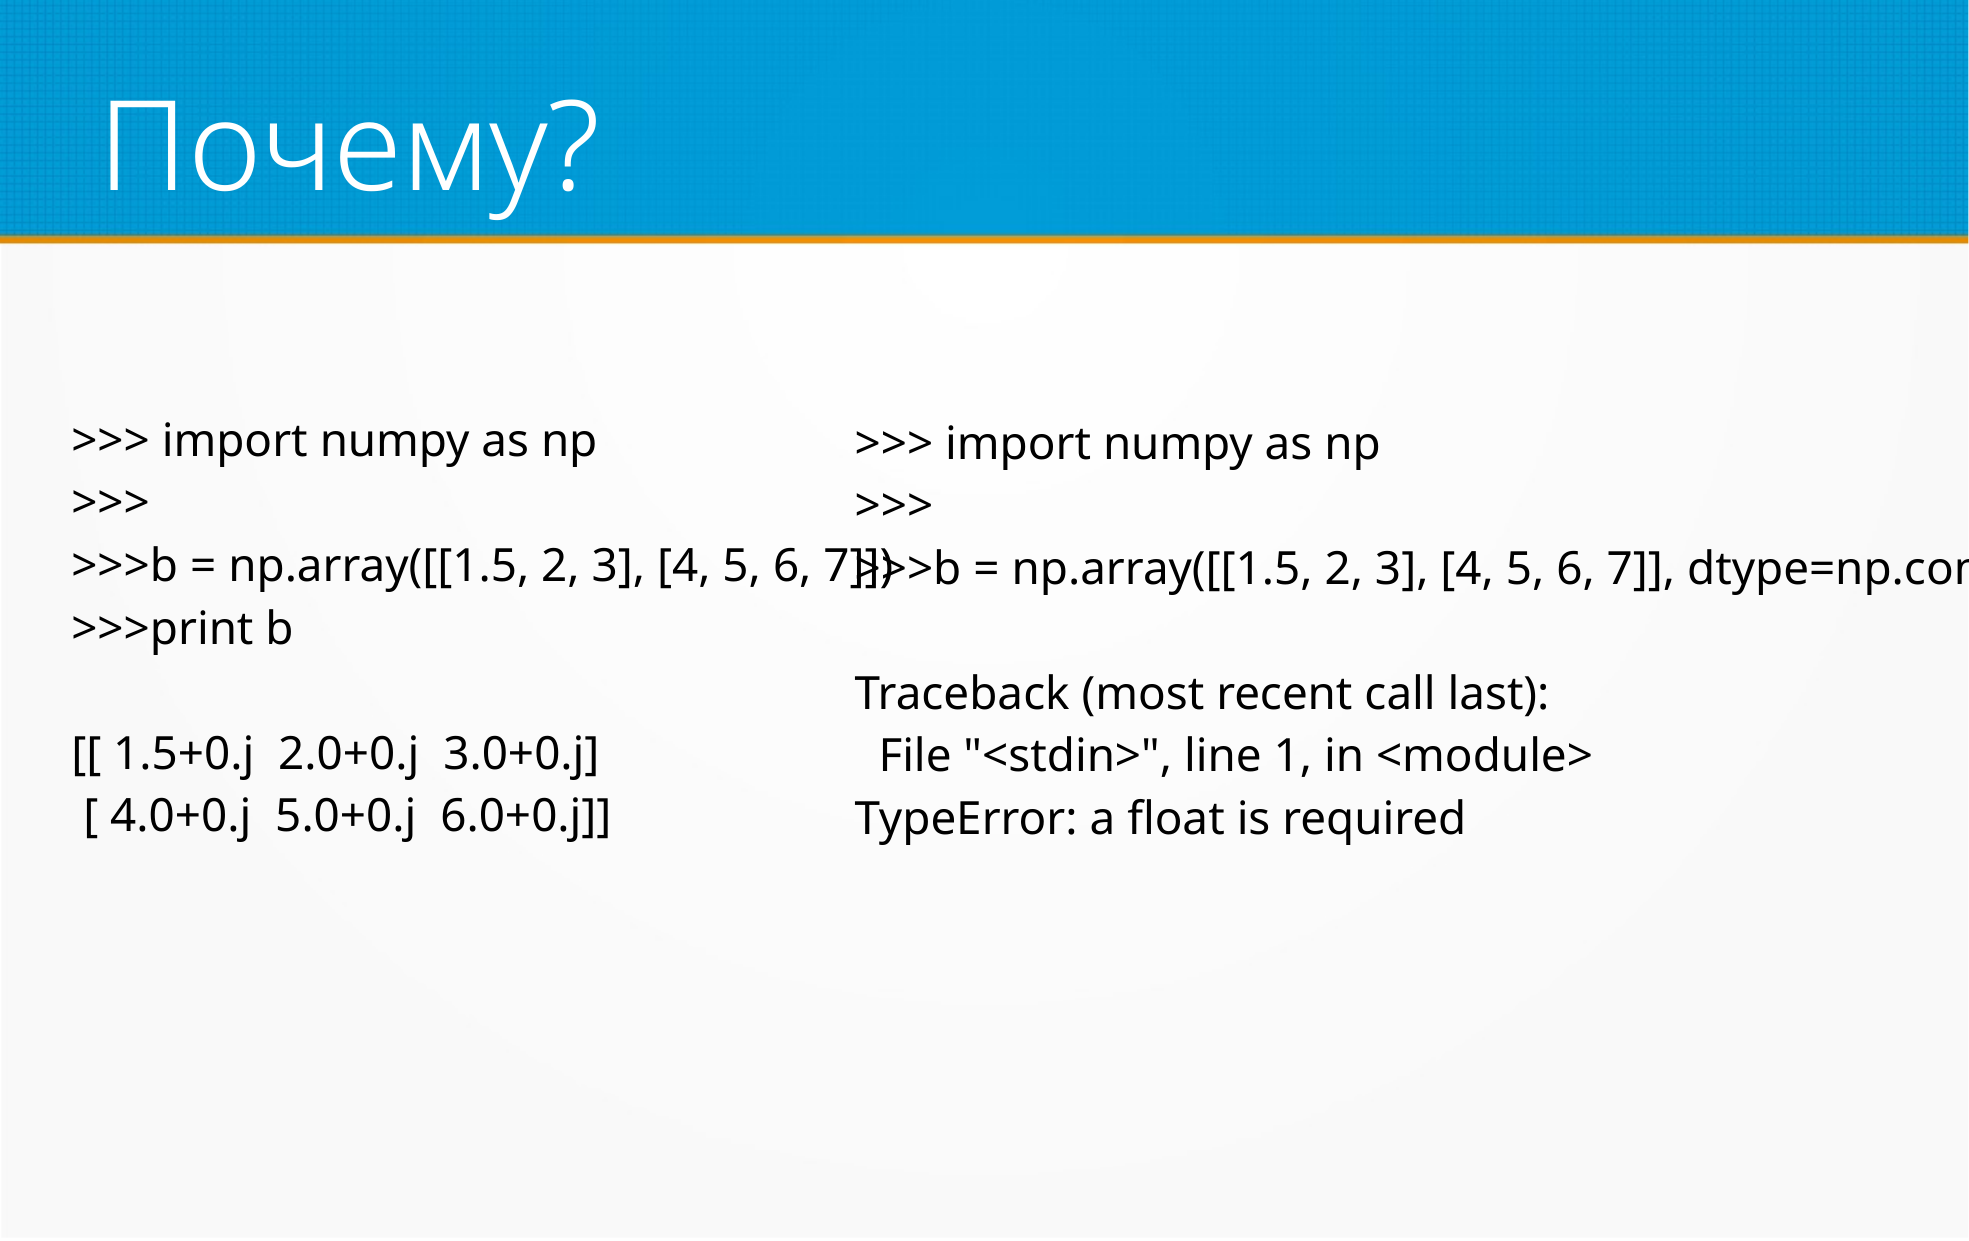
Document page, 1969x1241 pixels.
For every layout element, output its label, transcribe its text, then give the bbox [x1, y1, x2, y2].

text_box >>> import numpy as np >>> >>>b = np.array([[1.5, 2, 3], [4, 5, 6, 7]]) >>>print b [[ 1.5+0.j 2.0+0.j 3.0+0.j] [ 4.0+0.j 5.0+0.j 6.0+0.j]] [65, 401, 1134, 872]
picture [0, 233, 1969, 1241]
text_box >>> import numpy as np >>> >>>b = np.array([[1.5, 2, 3], [4, 5, 6, 7]], dtype=np.complex) Traceback (most recent call last): File "<stdin>", line 1, in <module> TypeError: a float is required [848, 404, 1961, 875]
title Почему? [98, 19, 1870, 227]
